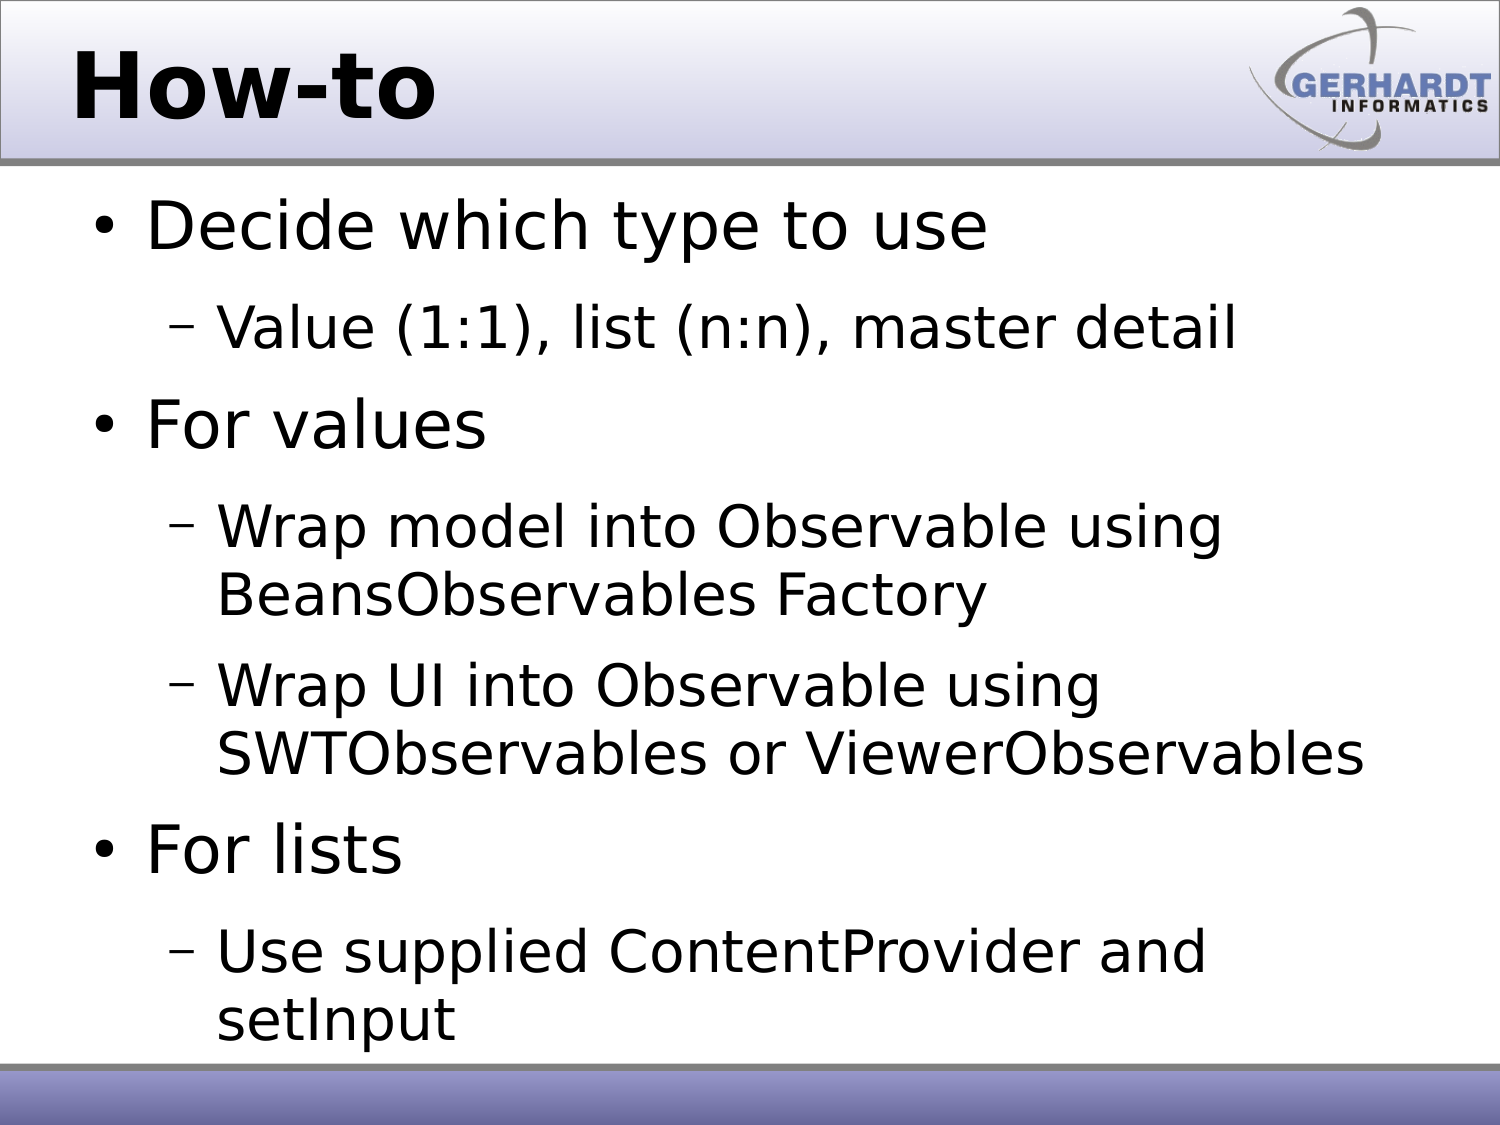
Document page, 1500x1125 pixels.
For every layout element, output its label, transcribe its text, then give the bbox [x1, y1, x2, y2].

list Decide which type to use Value (1:1), list (n:n), master detail For values Wrap model into Observable using BeansObservables Factory Wrap UI into Observable using SWTObservables or ViewerObservables For lists Use supplied ContentProvider and setInput [75, 187, 1425, 1055]
title How-to [69, 0, 1420, 181]
picture [1420, 7, 1491, 151]
